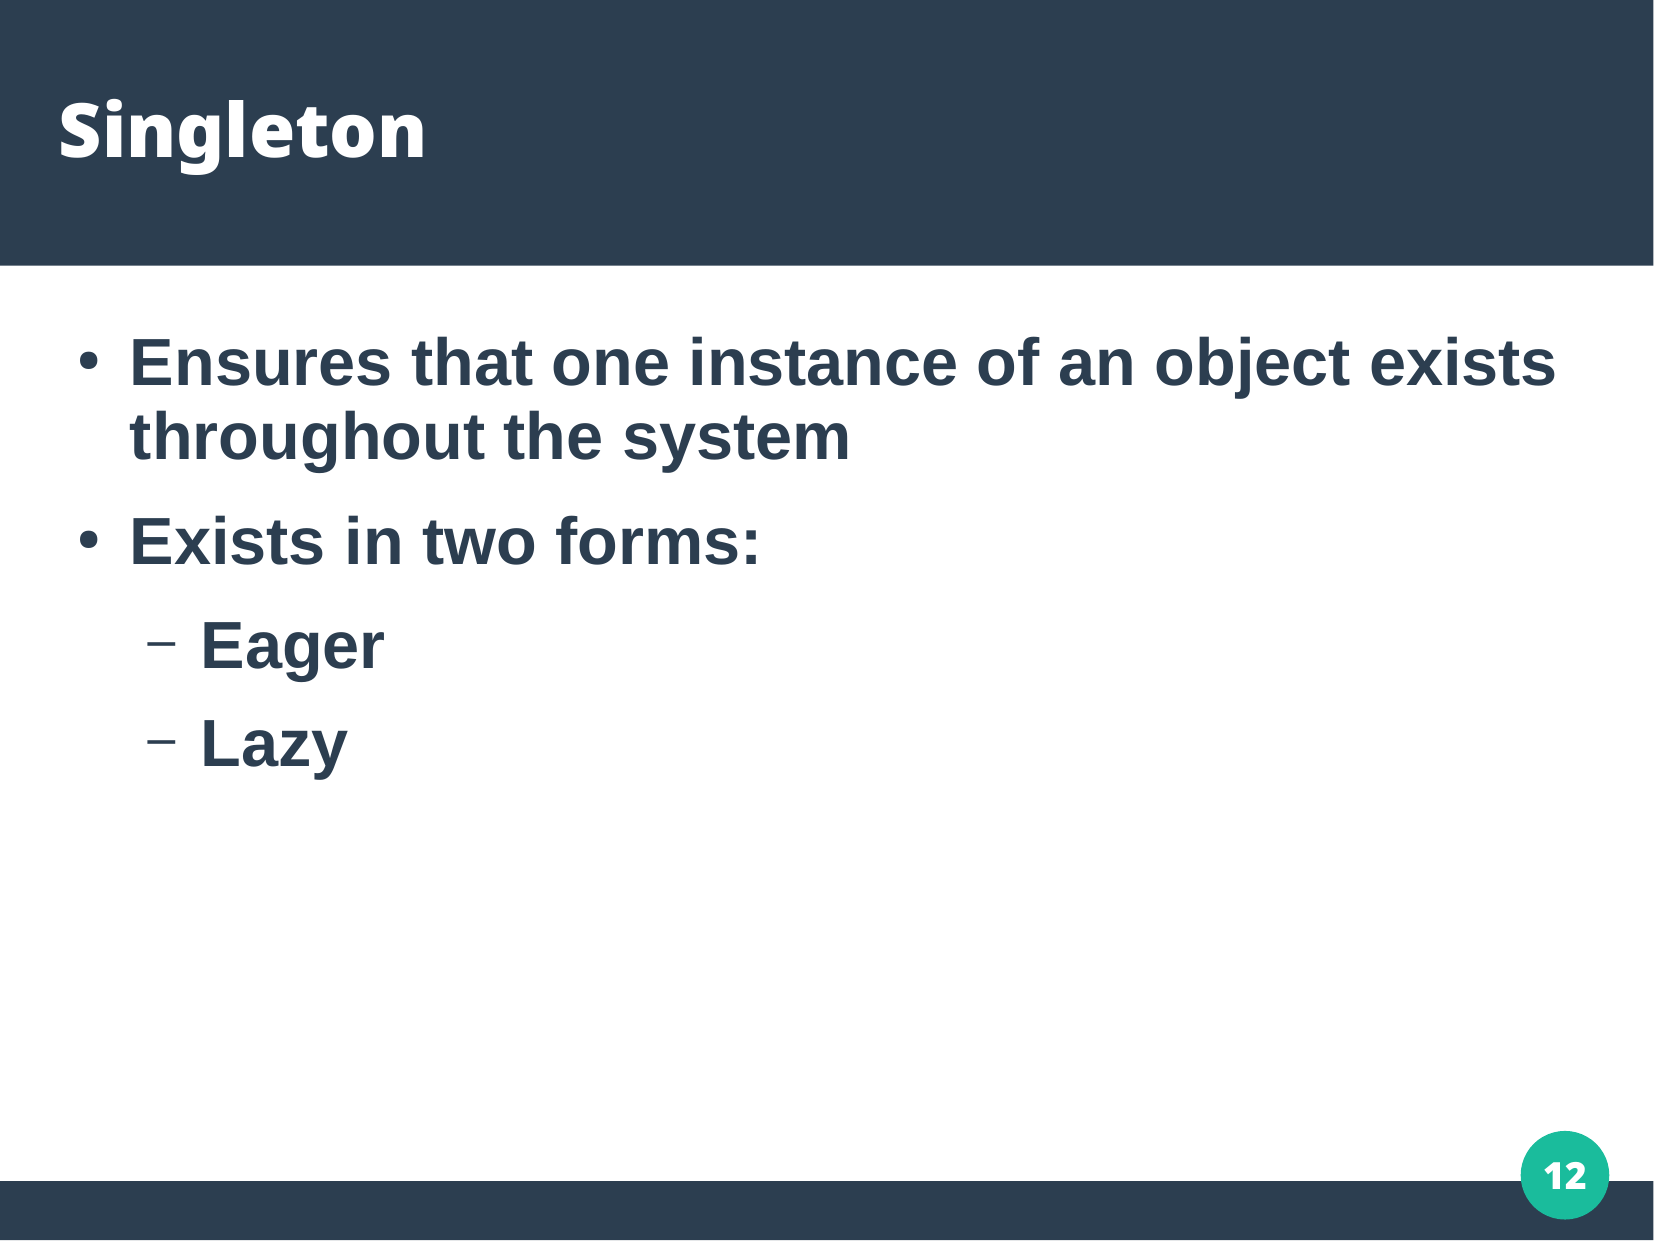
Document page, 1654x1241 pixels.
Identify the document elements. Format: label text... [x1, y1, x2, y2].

title Singleton [59, 49, 1595, 207]
list Ensures that one instance of an object exists throughout the system Exists in two forms: Eager Lazy [59, 324, 1595, 1152]
